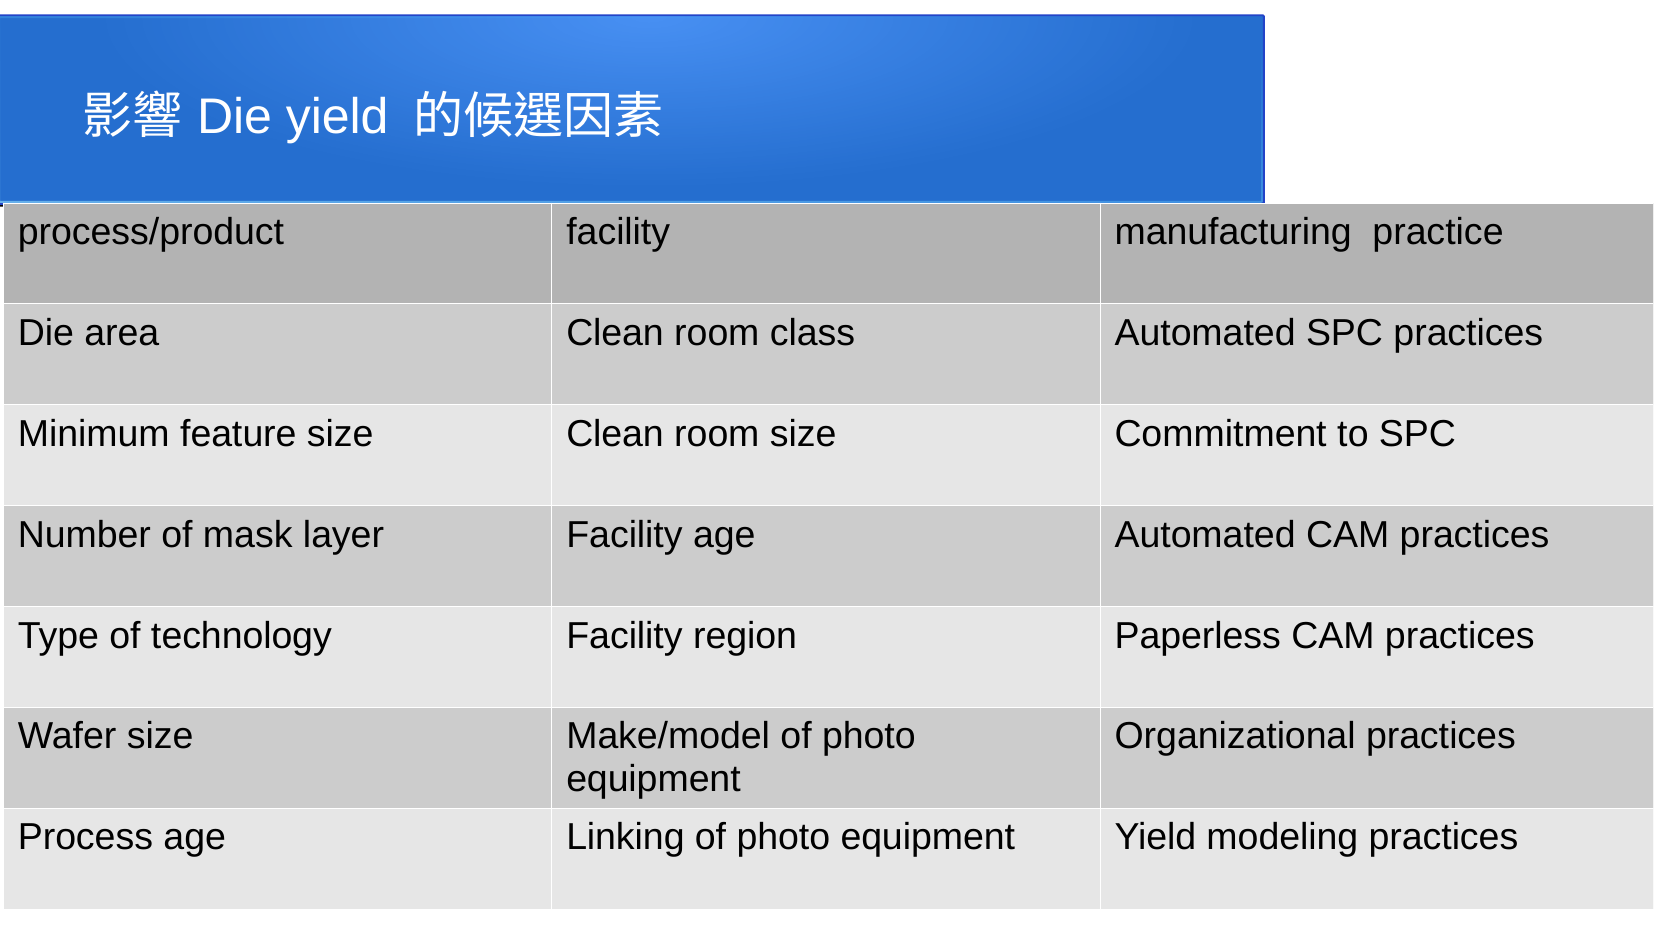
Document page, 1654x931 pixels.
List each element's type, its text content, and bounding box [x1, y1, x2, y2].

table_cell Linking of photo equipment [552, 809, 1100, 909]
table_cell Process age [4, 809, 551, 909]
table_cell Clean room size [552, 405, 1100, 505]
table_cell Facility age [552, 506, 1100, 606]
table_cell Type of technology [4, 607, 551, 707]
table_cell Commitment to SPC [1101, 405, 1653, 505]
table_cell Die area [4, 304, 551, 404]
table_cell Clean room class [552, 304, 1100, 404]
table_cell Wafer size [4, 708, 551, 808]
table_cell Minimum feature size [4, 405, 551, 505]
table_cell Automated CAM practices [1101, 506, 1653, 606]
table_header manufacturing practice [1101, 204, 1653, 303]
table_cell Facility region [552, 607, 1100, 707]
table_header process/product [4, 204, 551, 303]
title 影響Die yield 的候選因素 [82, 35, 1235, 189]
table_cell Automated SPC practices [1101, 304, 1653, 404]
table_cell Make/model of photo equipment [552, 708, 1100, 808]
table_cell Yield modeling practices [1101, 809, 1653, 909]
table_cell Number of mask layer [4, 506, 551, 606]
table_cell Paperless CAM practices [1101, 607, 1653, 707]
table_cell Organizational practices [1101, 708, 1653, 808]
table_header facility [552, 204, 1100, 303]
